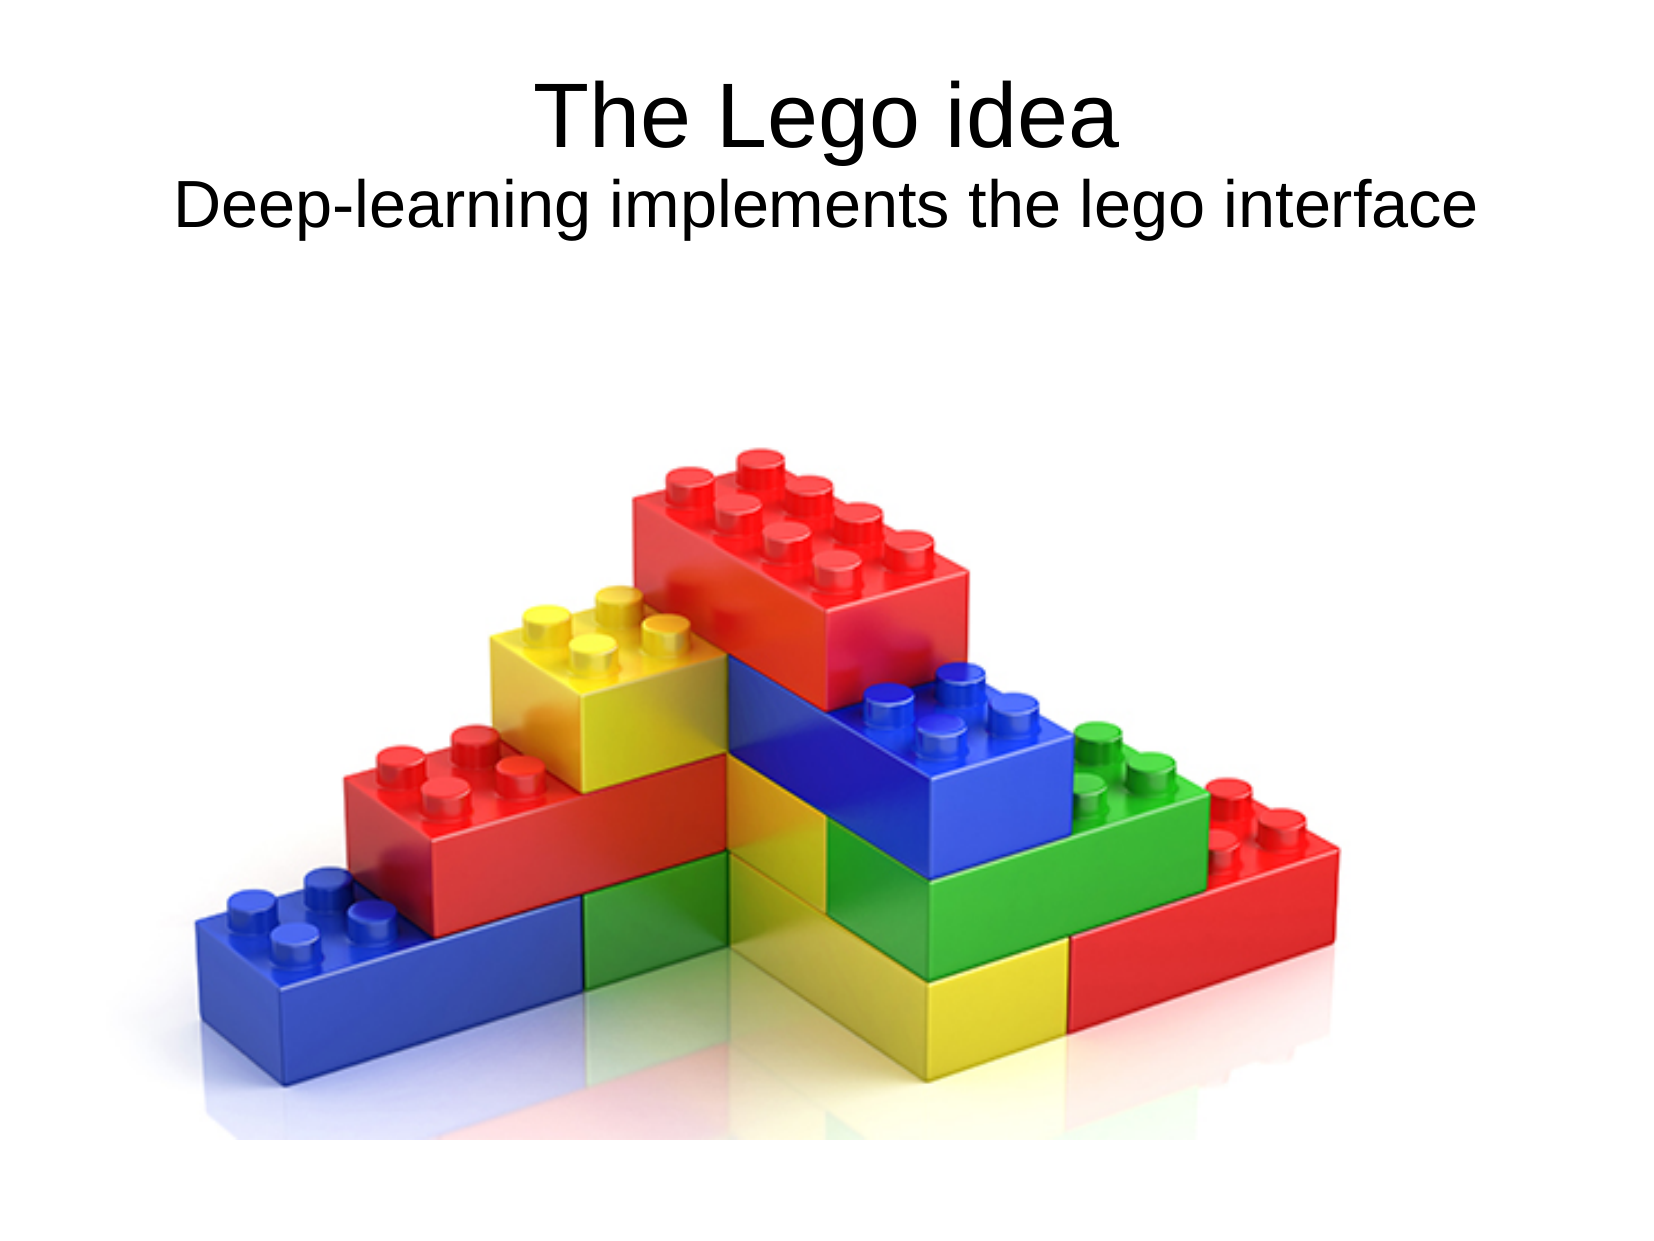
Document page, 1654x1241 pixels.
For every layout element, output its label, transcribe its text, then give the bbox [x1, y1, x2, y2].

picture [90, 299, 1486, 1141]
title The Lego idea Deep-learning implements the lego interface [82, 49, 1571, 257]
